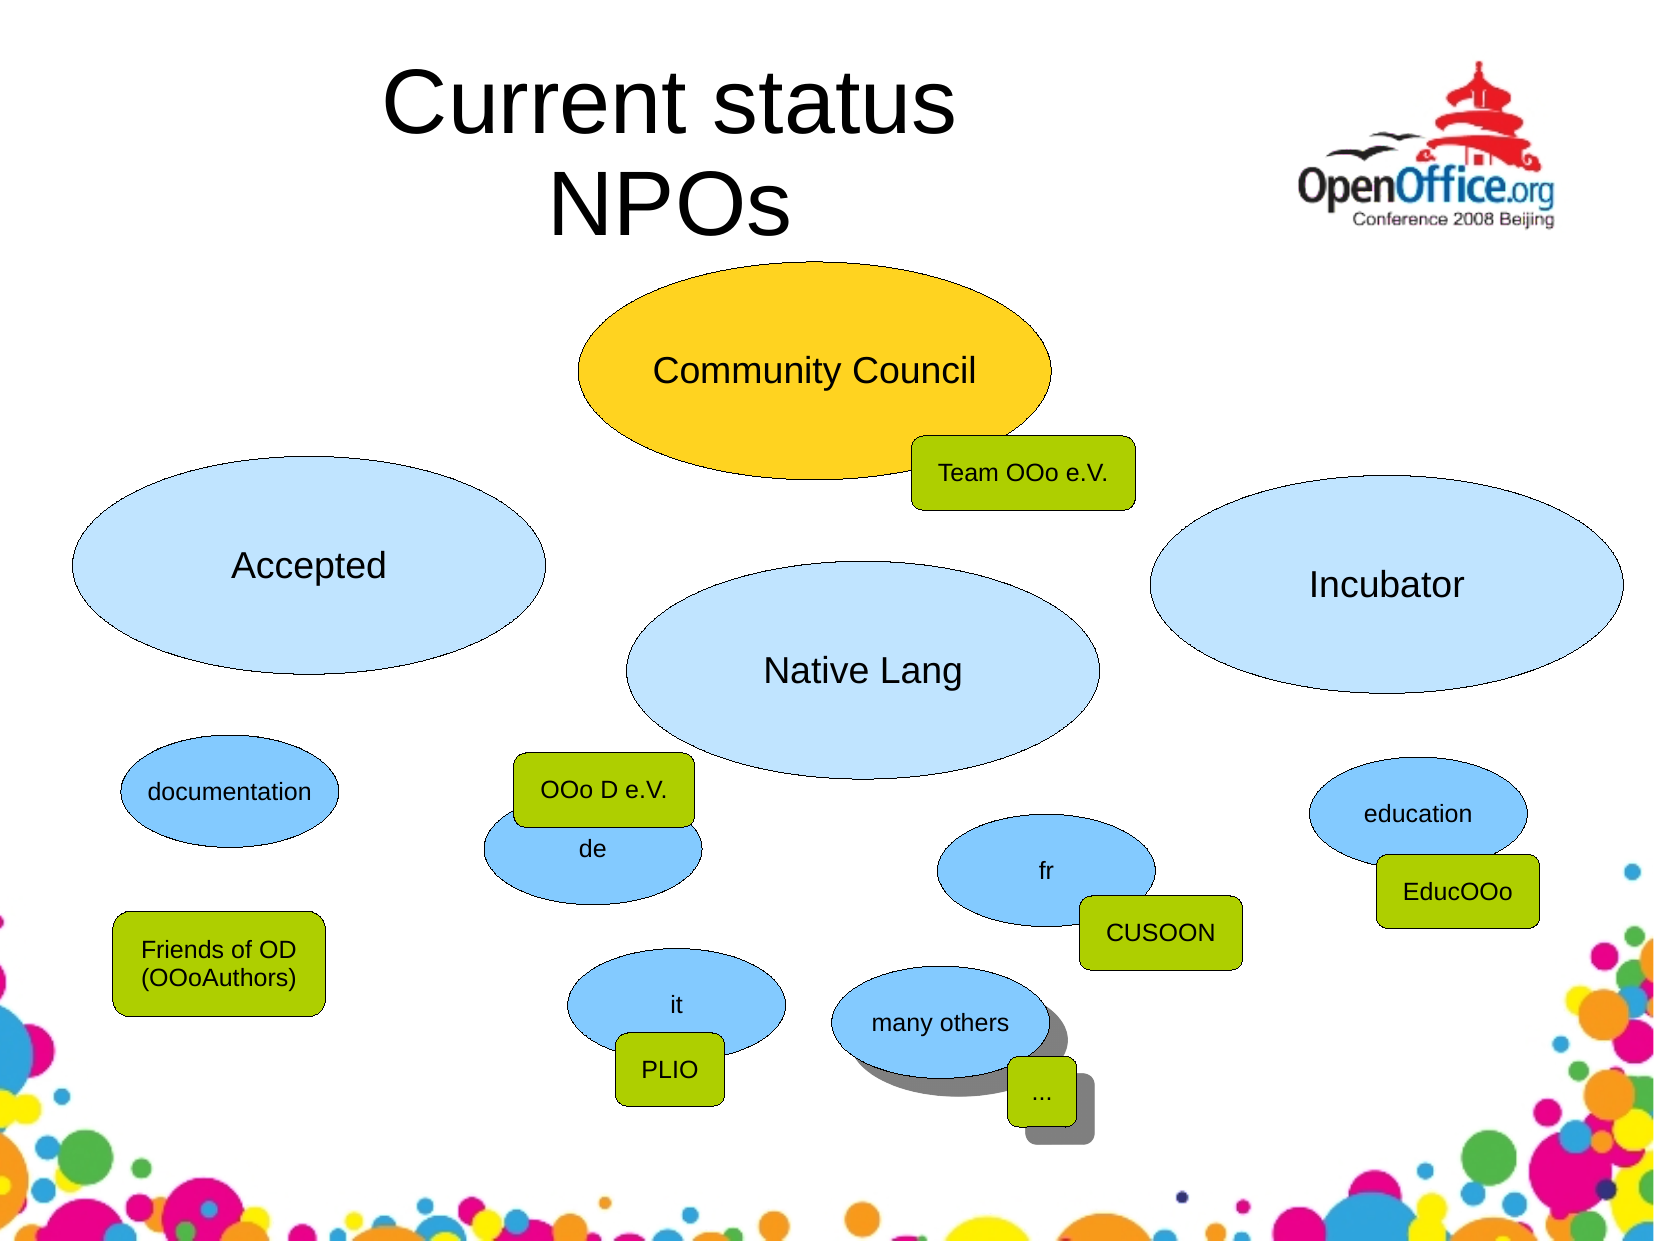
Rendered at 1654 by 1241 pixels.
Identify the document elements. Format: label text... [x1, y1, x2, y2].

text_box Incubator [1150, 475, 1624, 694]
text_box EducOOo [1376, 854, 1540, 929]
title Current status NPOs [82, 50, 1258, 256]
text_box de [484, 810, 703, 905]
text_box Native Lang [626, 561, 1100, 780]
text_box PLIO [615, 1032, 725, 1107]
text_box documentation [120, 735, 339, 848]
text_box many others [831, 966, 1050, 1079]
picture [1285, 51, 1569, 250]
text_box Team OOo e.V. [911, 435, 1136, 511]
text_box Accepted [72, 456, 546, 675]
text_box fr [937, 814, 1156, 927]
text_box education [1309, 757, 1528, 865]
text_box Community Council [578, 261, 1052, 480]
picture [0, 810, 1654, 1241]
text_box OOo D e.V. [513, 752, 695, 828]
text_box Friends of OD (OOoAuthors) [112, 911, 326, 1017]
text_box CUSOON [1079, 895, 1243, 971]
text_box ... [1007, 1056, 1077, 1128]
text_box it [567, 948, 786, 1055]
